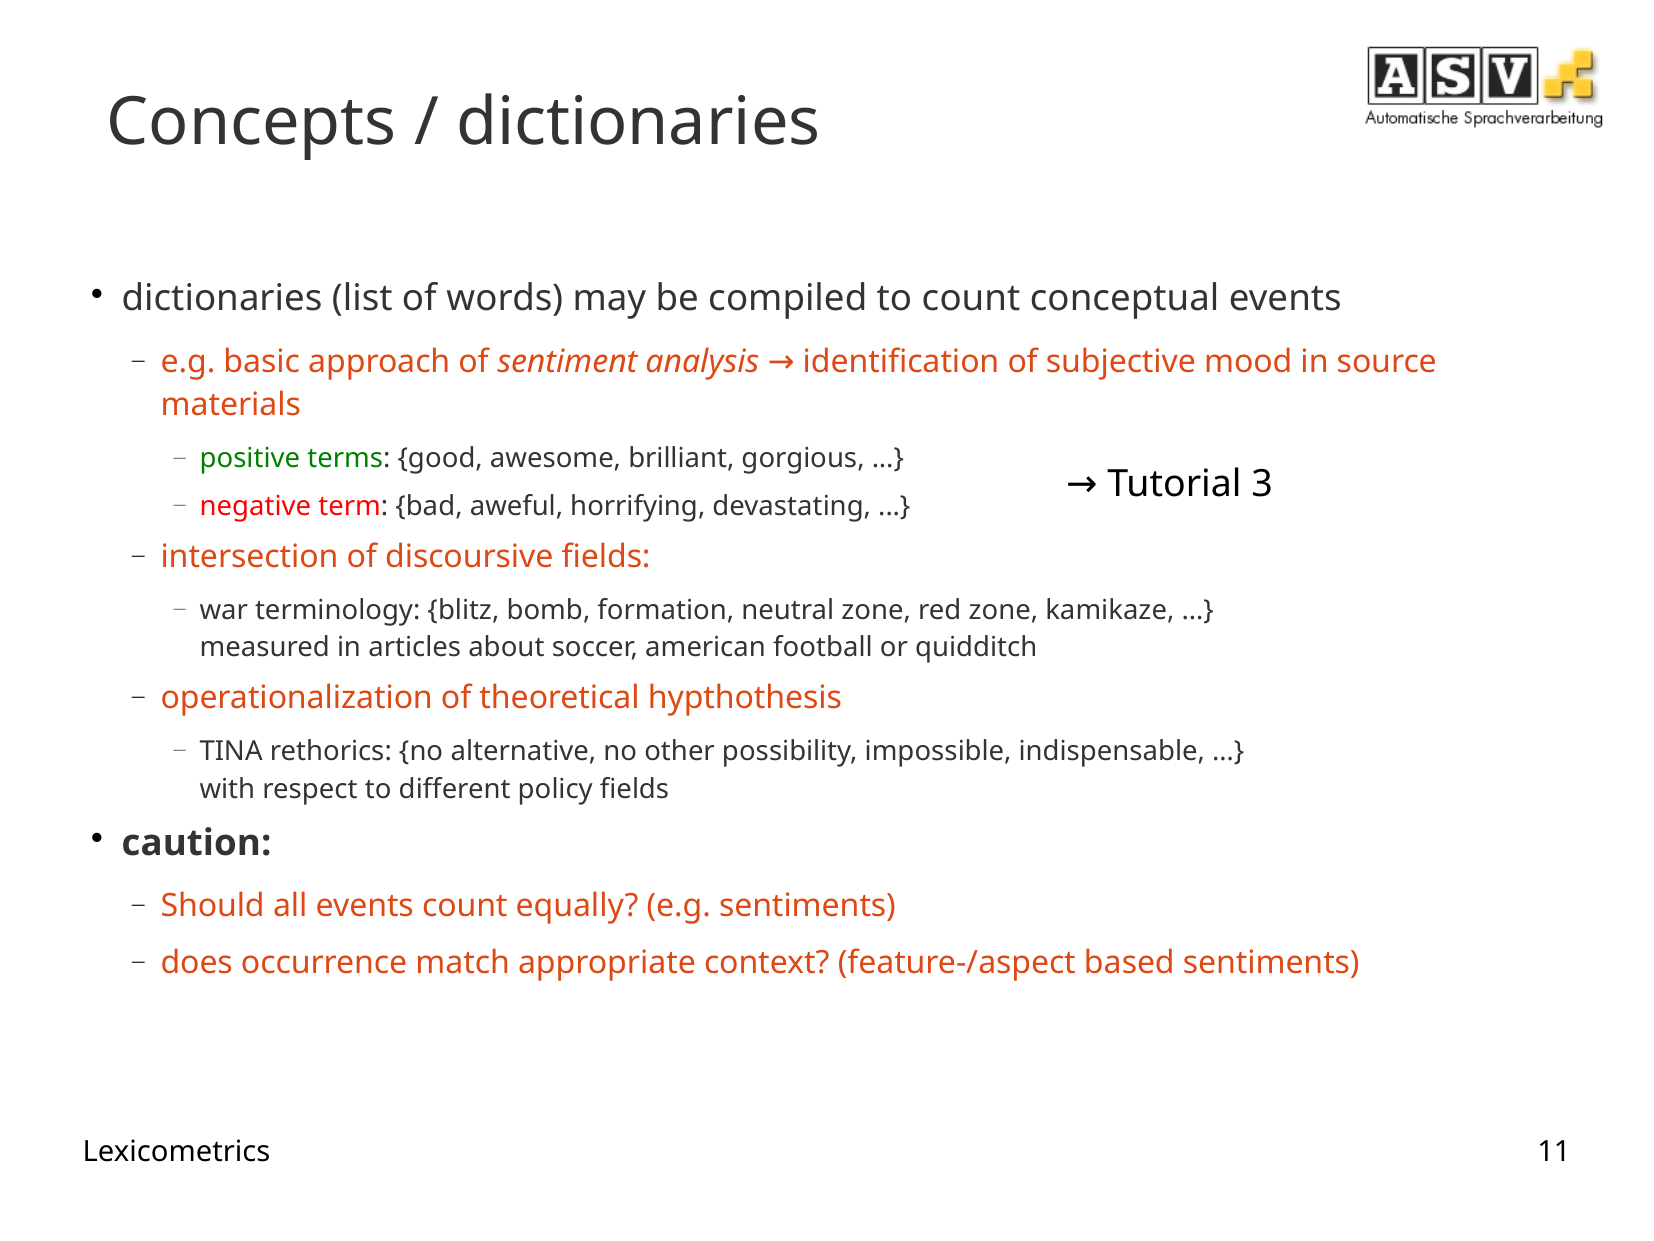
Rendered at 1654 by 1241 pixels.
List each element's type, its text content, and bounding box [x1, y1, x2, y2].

text_box → Tutorial 3 [1051, 448, 1279, 513]
list dictionaries (list of words) may be compiled to count conceptual events e.g. basic approach of sentiment analysis → identification of subjective mood in source materials positive terms: {good, awesome, brilliant, gorgious, ...} negative term: {bad, aweful, horrifying, devastating, ...} intersection of discoursive fields: war terminology: {blitz, bomb, formation, neutral zone, red zone, kamikaze, …} measured in articles about soccer, american football or quidditch operationalization of theoretical hypthothesis TINA rethorics: {no alternative, no other possibility, impossible, indispensable, …} with respect to different policy fields caution: Should all events count equally? (e.g. sentiments) does occurrence match appropriate context? (feature-/aspect based sentiments) [82, 271, 1538, 991]
picture [1364, 43, 1605, 129]
title Concepts / dictionaries [82, 49, 1347, 189]
